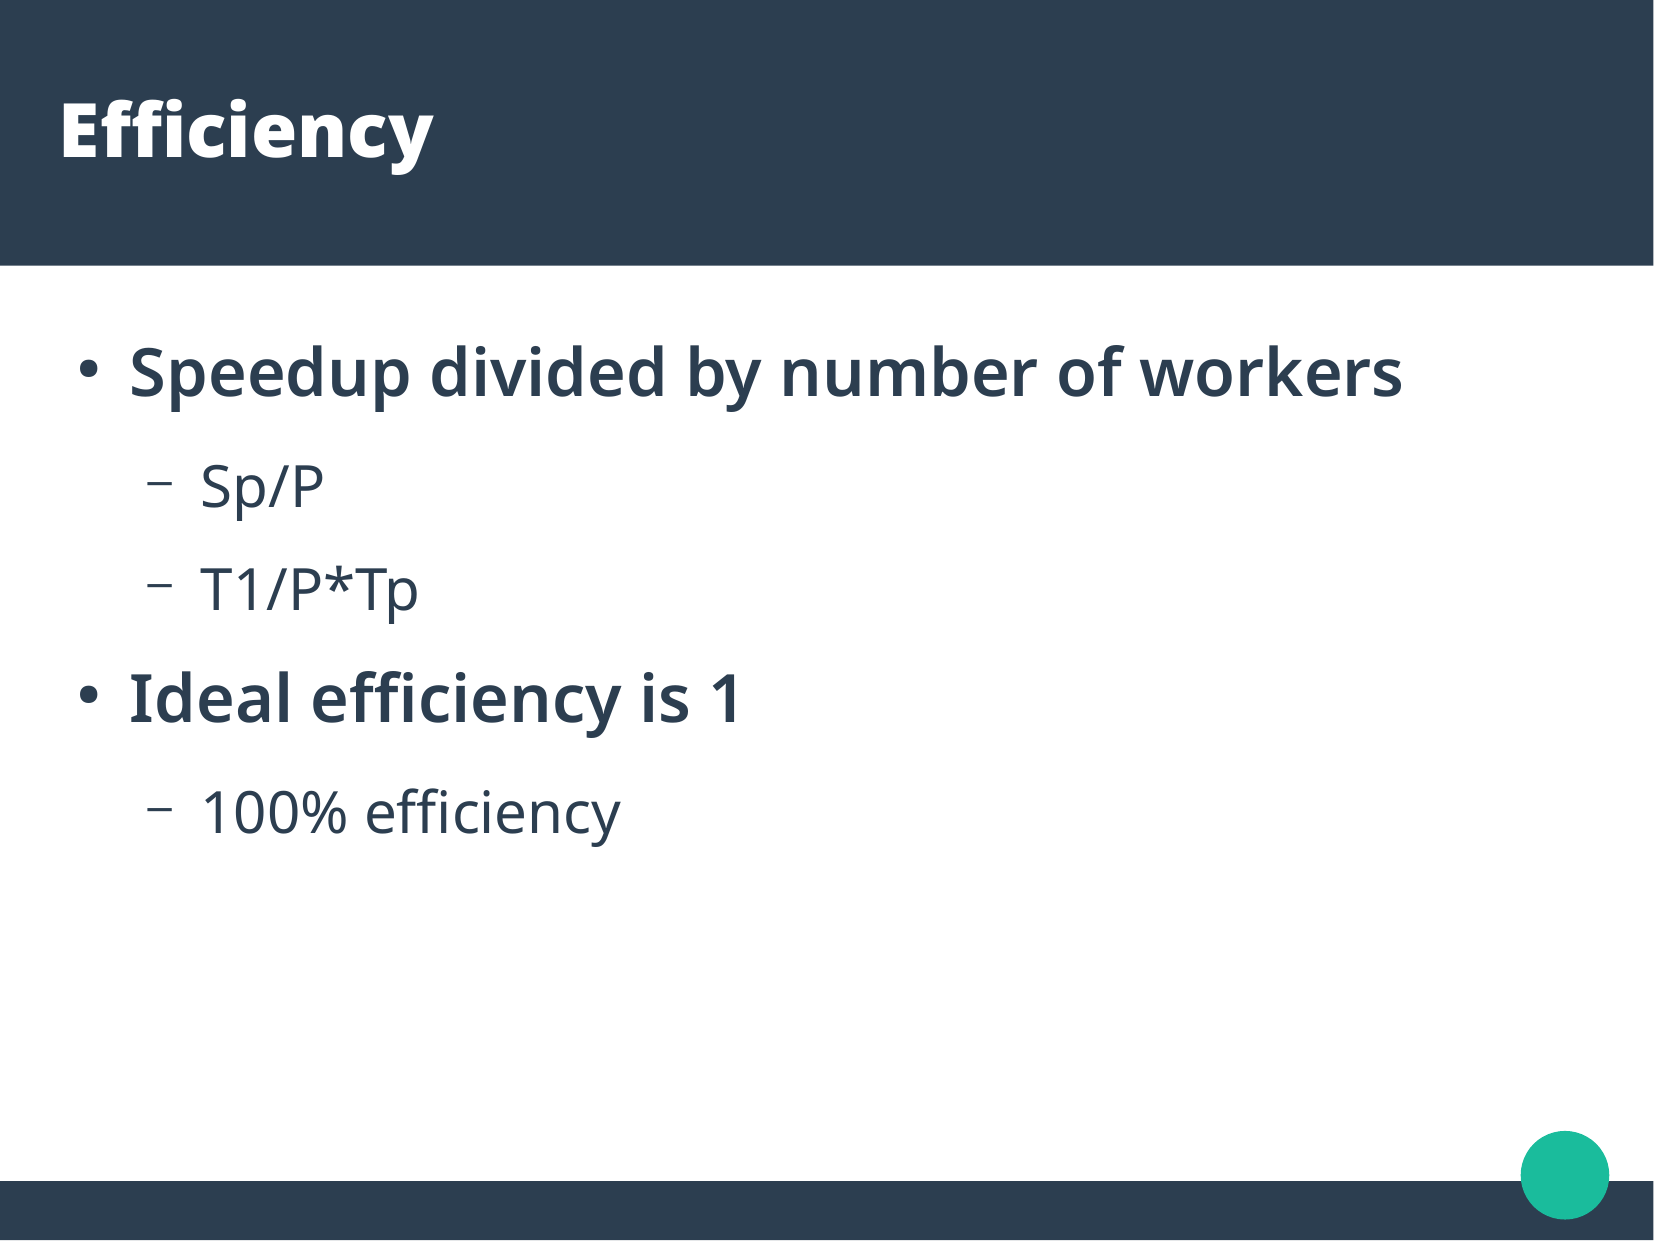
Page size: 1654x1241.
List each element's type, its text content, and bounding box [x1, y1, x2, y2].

title Efficiency [59, 49, 1595, 207]
list Speedup divided by number of workers Sp/P T1/P*Tp Ideal efficiency is 1 100% efficiency [59, 324, 1595, 1152]
